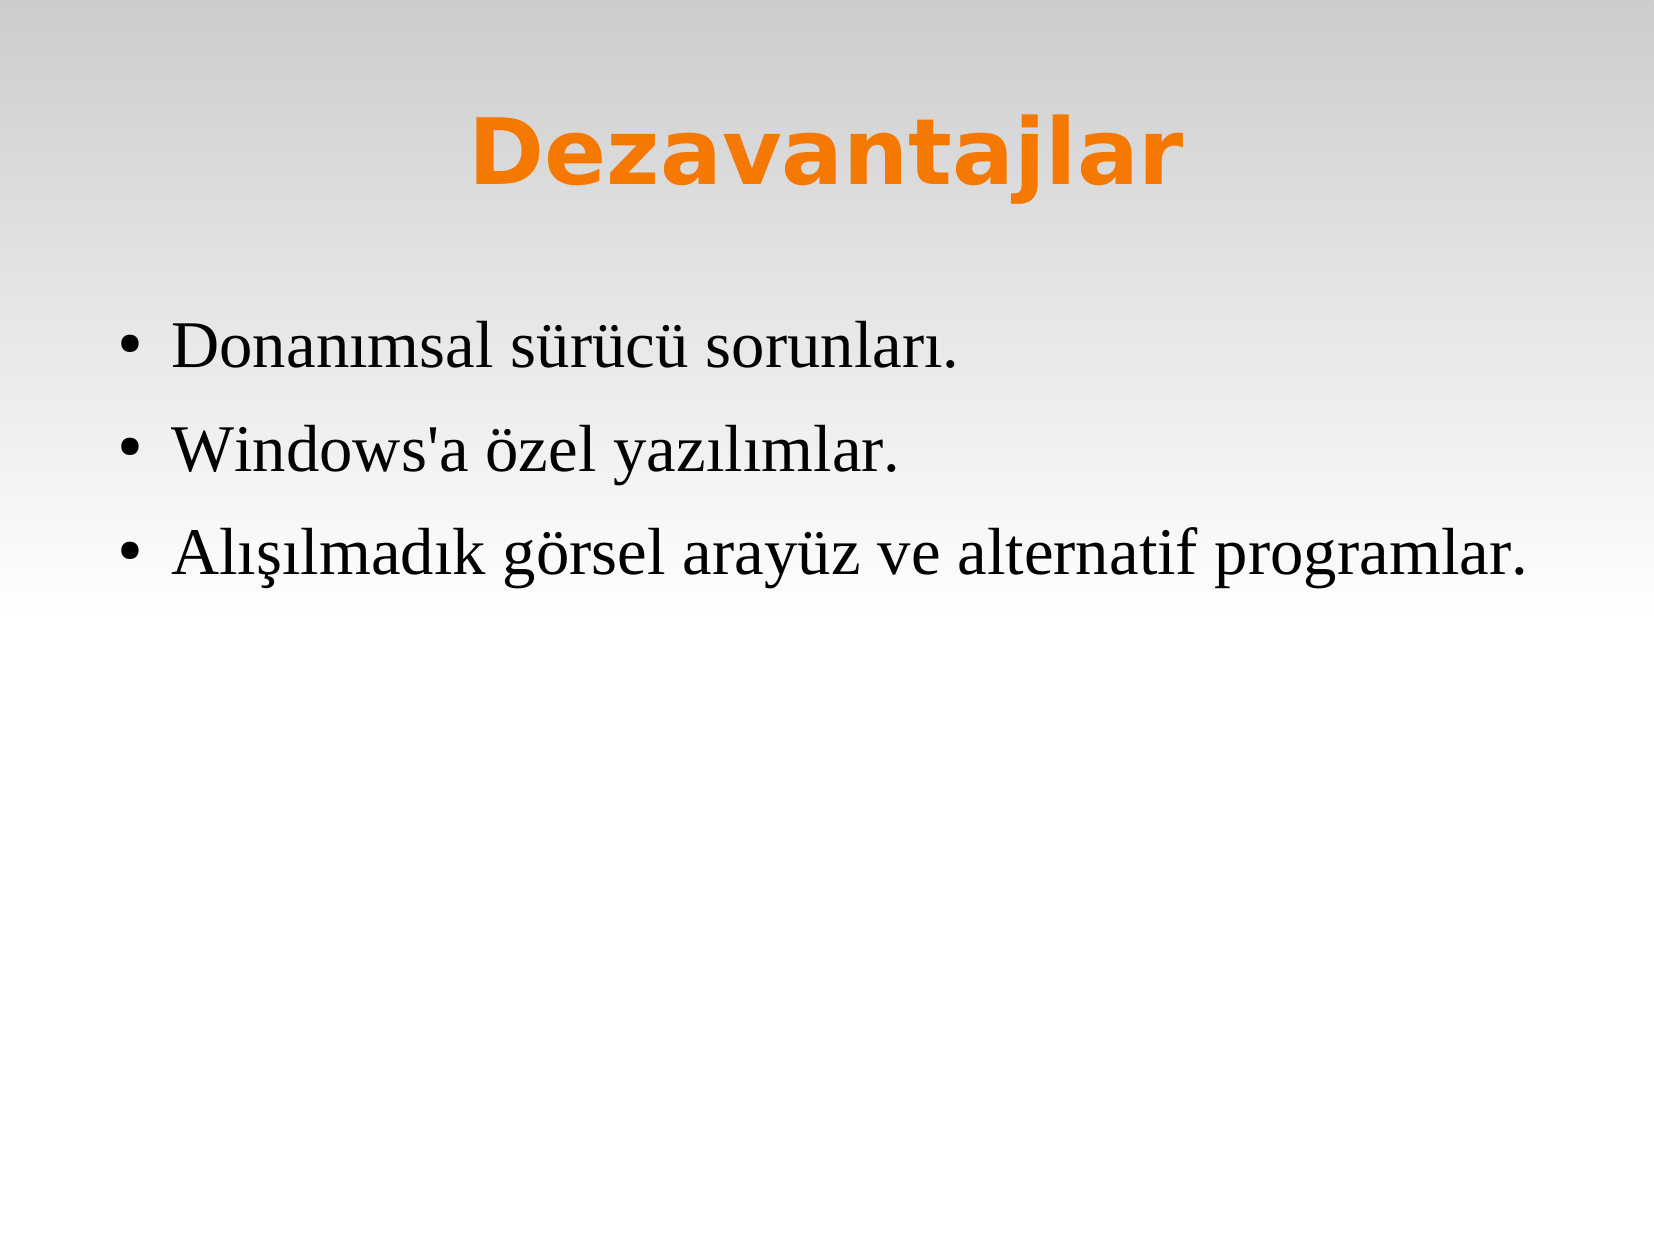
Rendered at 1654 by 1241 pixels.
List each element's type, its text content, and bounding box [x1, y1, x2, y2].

list Donanımsal sürücü sorunları. Windows'a özel yazılımlar. Alışılmadık görsel arayüz ve alternatif programlar. [82, 307, 1571, 1112]
title Dezavantajlar [82, 49, 1571, 257]
